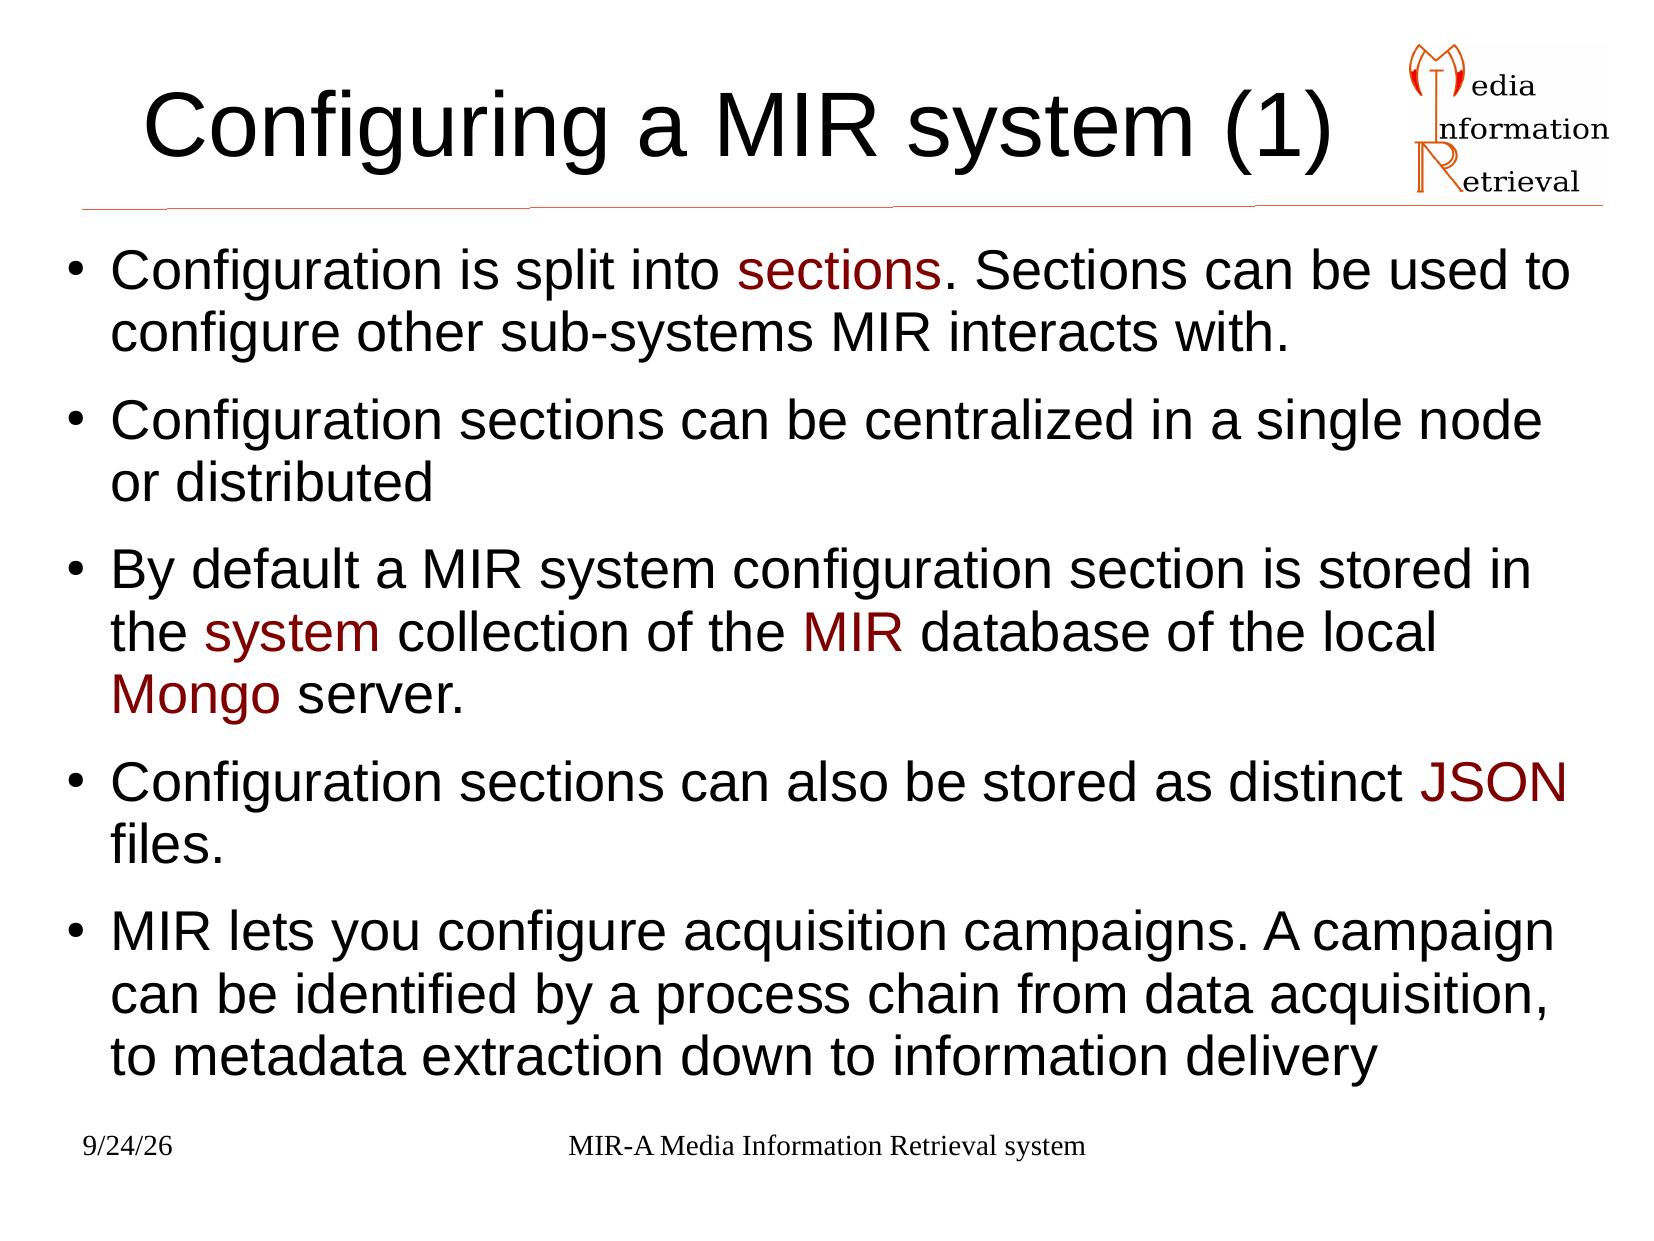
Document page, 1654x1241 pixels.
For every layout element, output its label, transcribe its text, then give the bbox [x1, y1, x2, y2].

title Configuring a MIR system (1) [82, 45, 1397, 204]
picture [1409, 43, 1610, 198]
list Configuration is split into sections. Sections can be used to configure other sub-systems MIR interacts with. Configuration sections can be centralized in a single node or distributed By default a MIR system configuration section is stored in the system collection of the MIR database of the local Mongo server. Configuration sections can also be stored as distinct JSON files. MIR lets you configure acquisition campaigns. A campaign can be identified by a process chain from data acquisition, to metadata extraction down to information delivery [51, 238, 1603, 1091]
